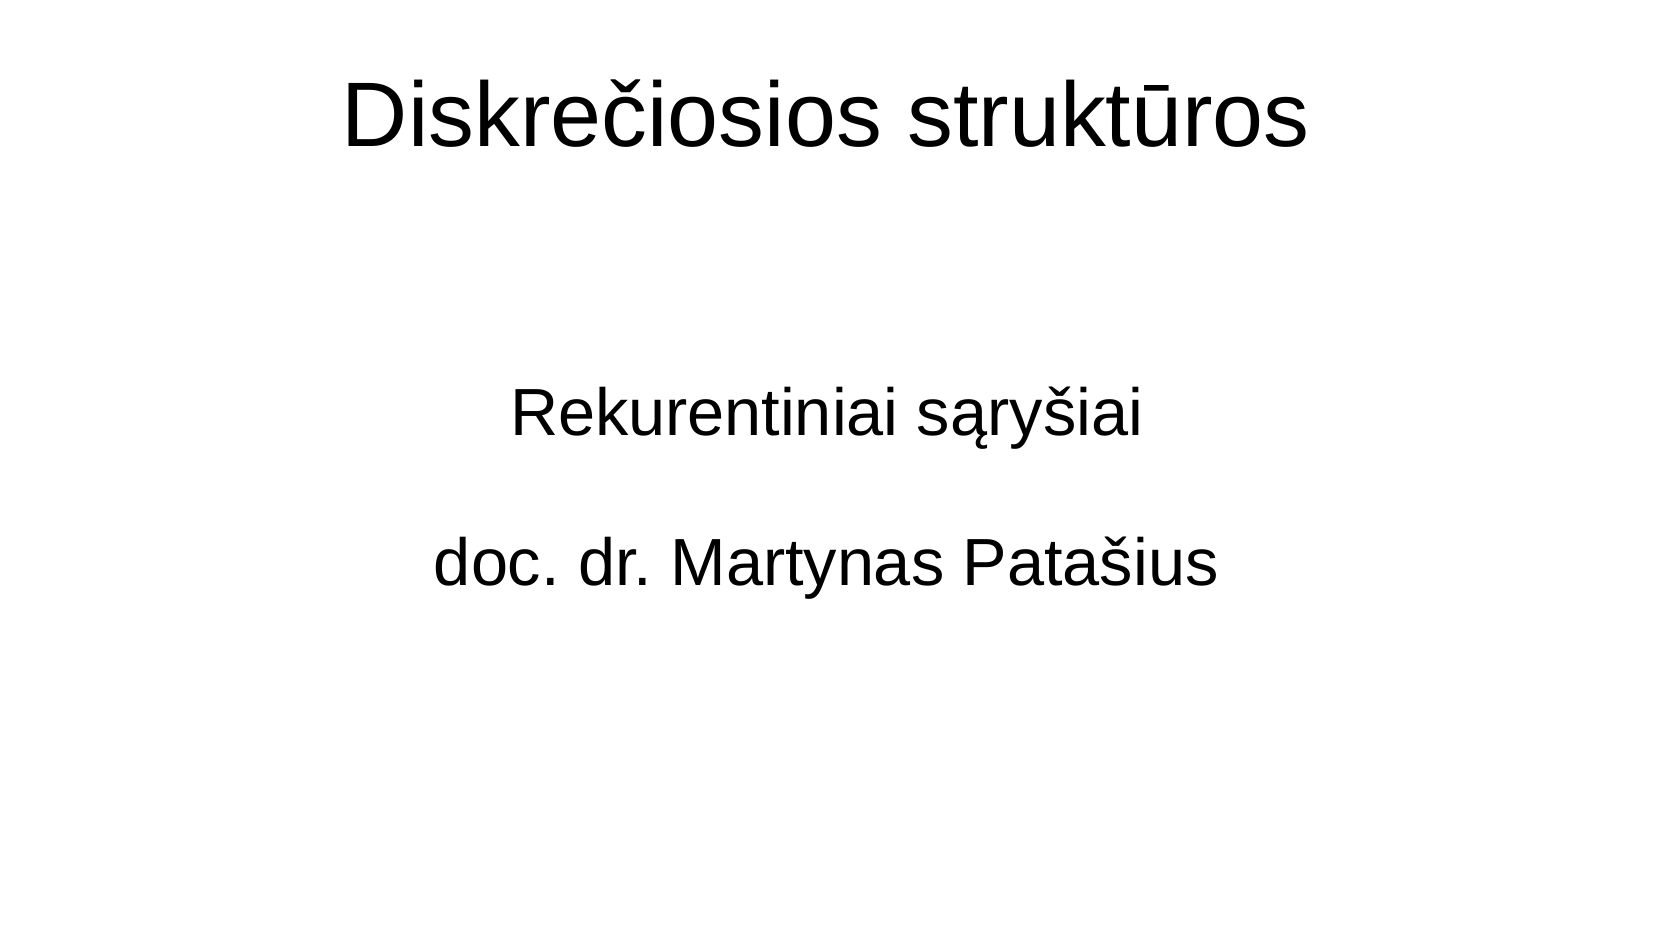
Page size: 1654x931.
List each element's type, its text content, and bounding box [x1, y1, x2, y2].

subtitle Rekurentiniai sąryšiai doc. dr. Martynas Patašius [82, 217, 1571, 758]
title Diskrečiosios struktūros [82, 37, 1571, 193]
